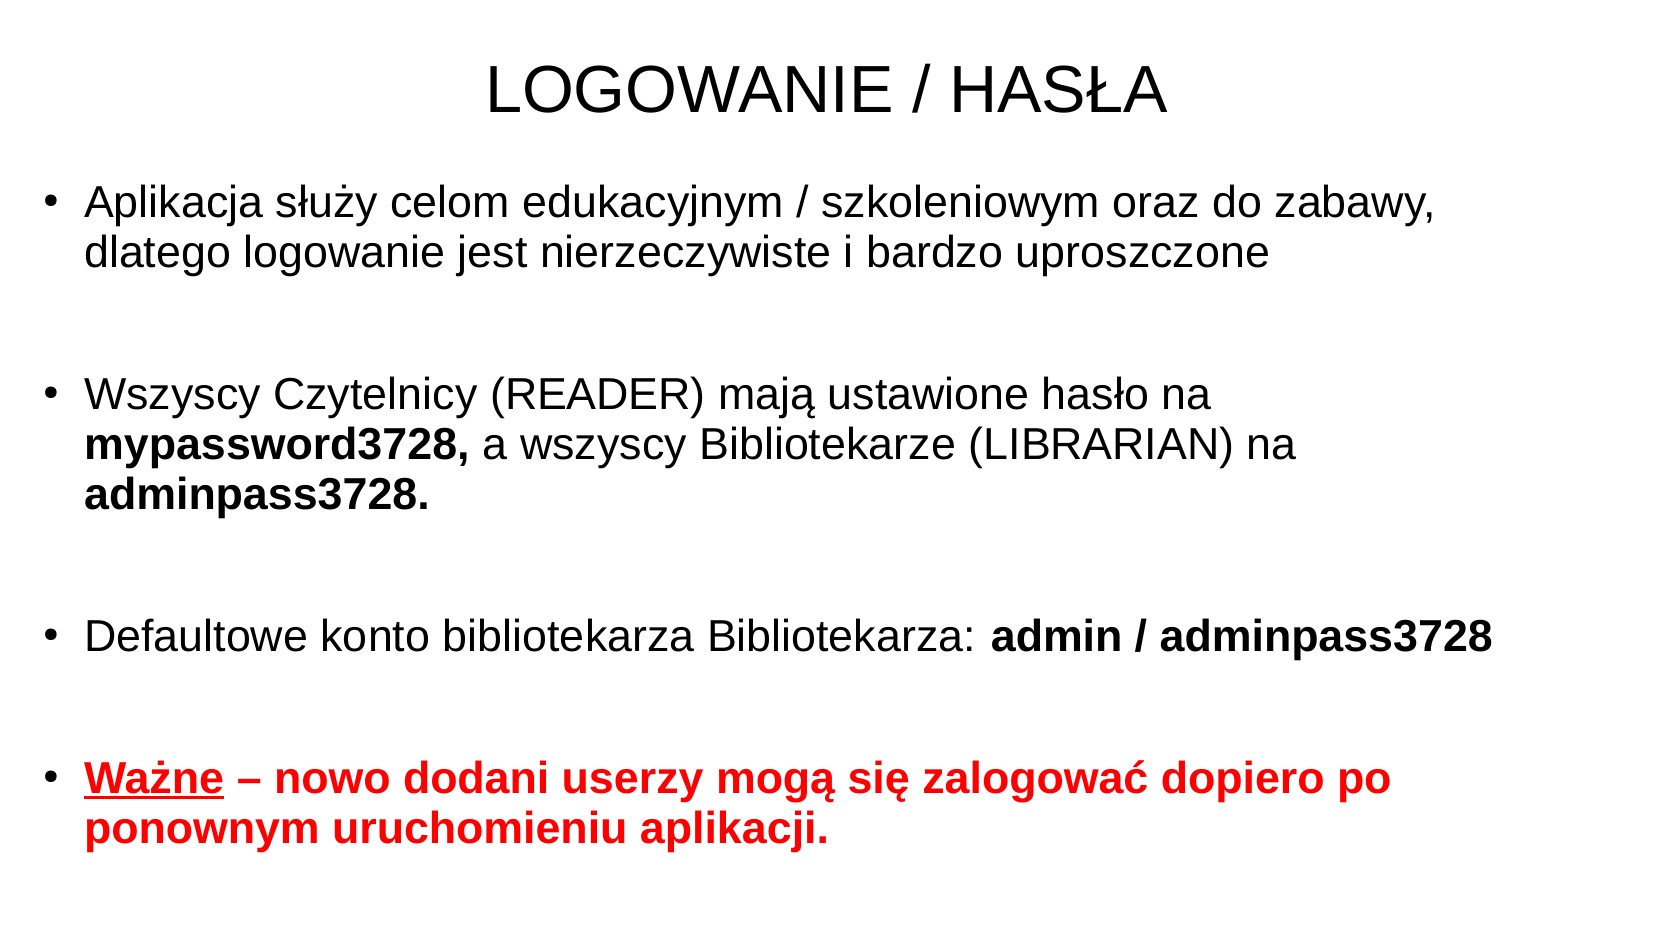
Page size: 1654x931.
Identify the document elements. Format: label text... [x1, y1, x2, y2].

list Aplikacja służy celom edukacyjnym / szkoleniowym oraz do zabawy, dlatego logowanie jest nierzeczywiste i bardzo uproszczone Wszyscy Czytelnicy (READER) mają ustawione hasło na mypassword3728, a wszyscy Bibliotekarze (LIBRARIAN) na adminpass3728. Defaultowe konto bibliotekarza Bibliotekarza: admin / adminpass3728 Ważne – nowo dodani userzy mogą się zalogować dopiero po ponownym uruchomieniu aplikacji. [29, 177, 1595, 857]
title LOGOWANIE / HASŁA [29, 30, 1625, 148]
